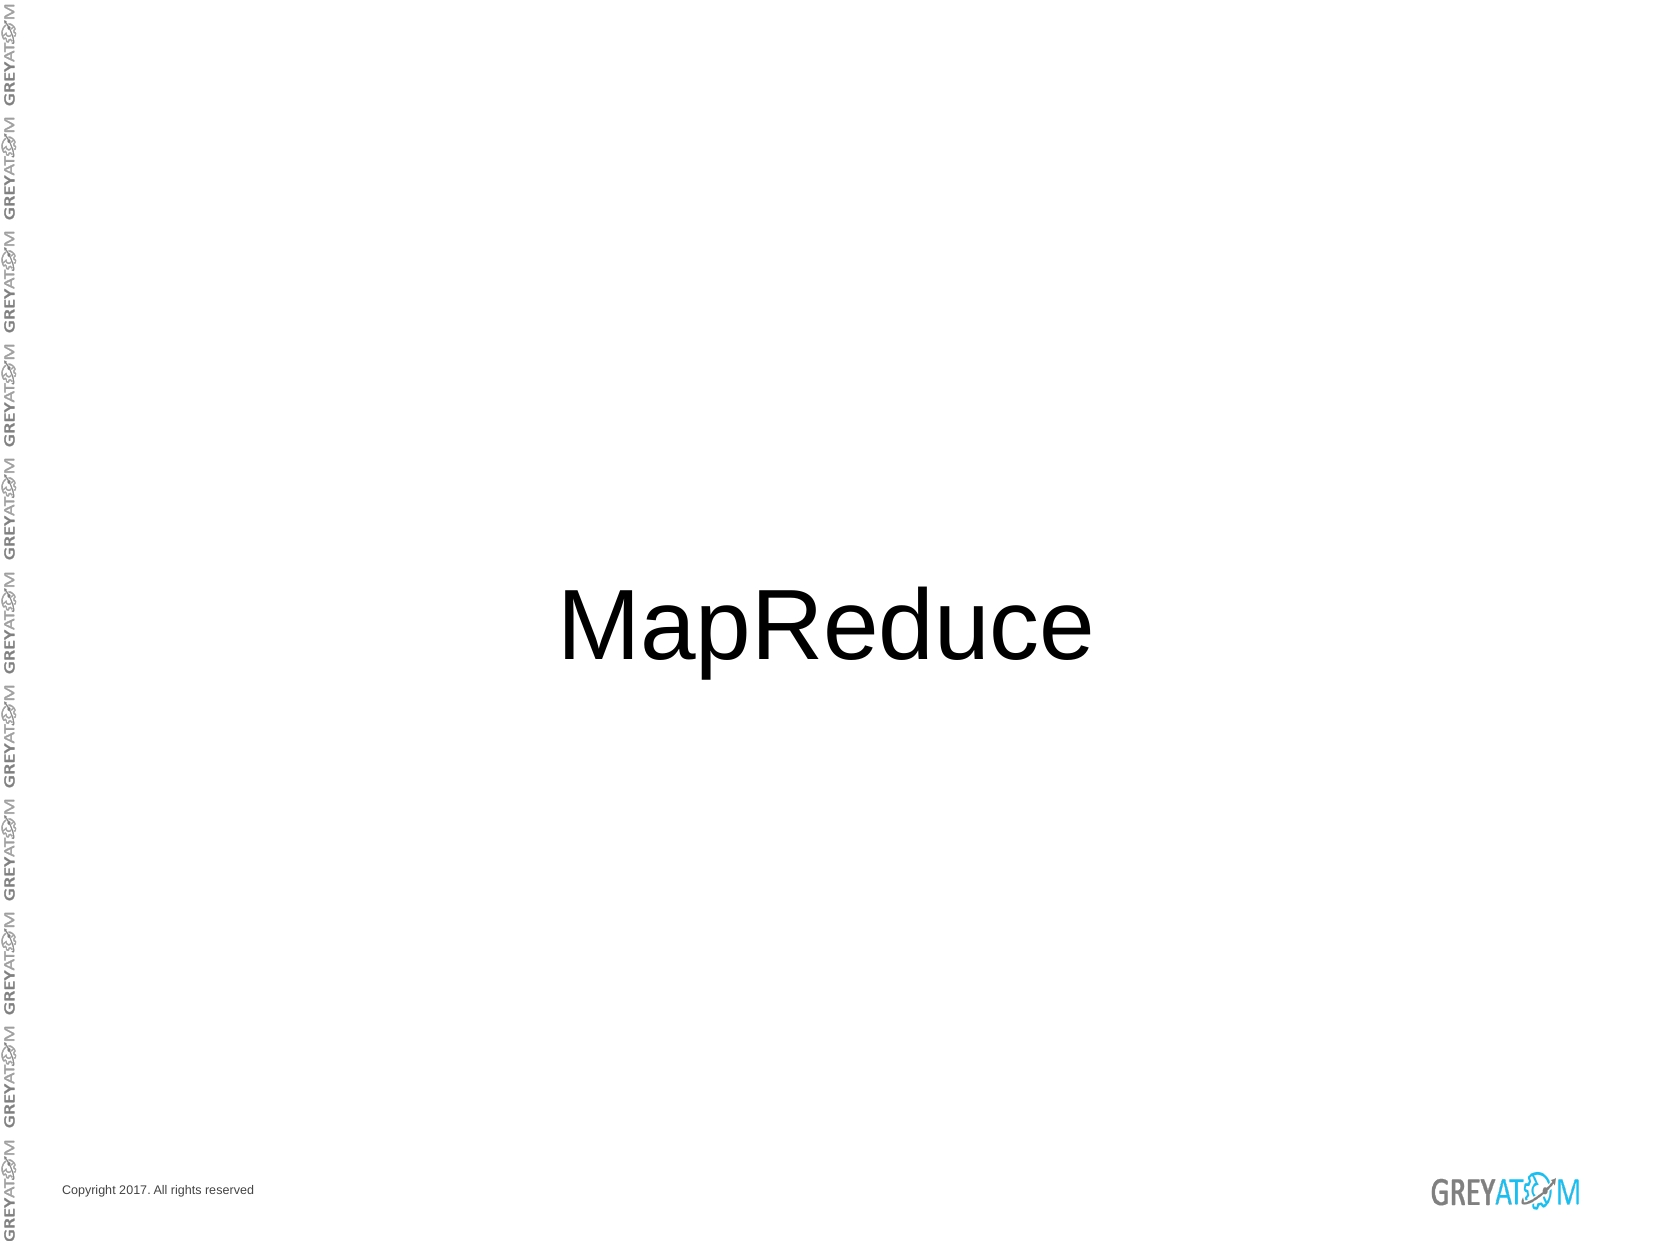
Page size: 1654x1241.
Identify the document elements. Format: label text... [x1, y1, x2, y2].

picture [1, 1026, 17, 1128]
picture [1, 458, 17, 560]
text_box MapReduce [56, 518, 1597, 722]
picture [1430, 1168, 1581, 1212]
picture [1, 117, 17, 220]
picture [1, 4, 17, 106]
picture [1, 231, 17, 333]
picture [1, 1140, 17, 1241]
picture [1, 799, 17, 901]
picture [1, 572, 17, 674]
picture [1, 912, 17, 1015]
picture [1, 344, 17, 447]
picture [1, 685, 17, 788]
